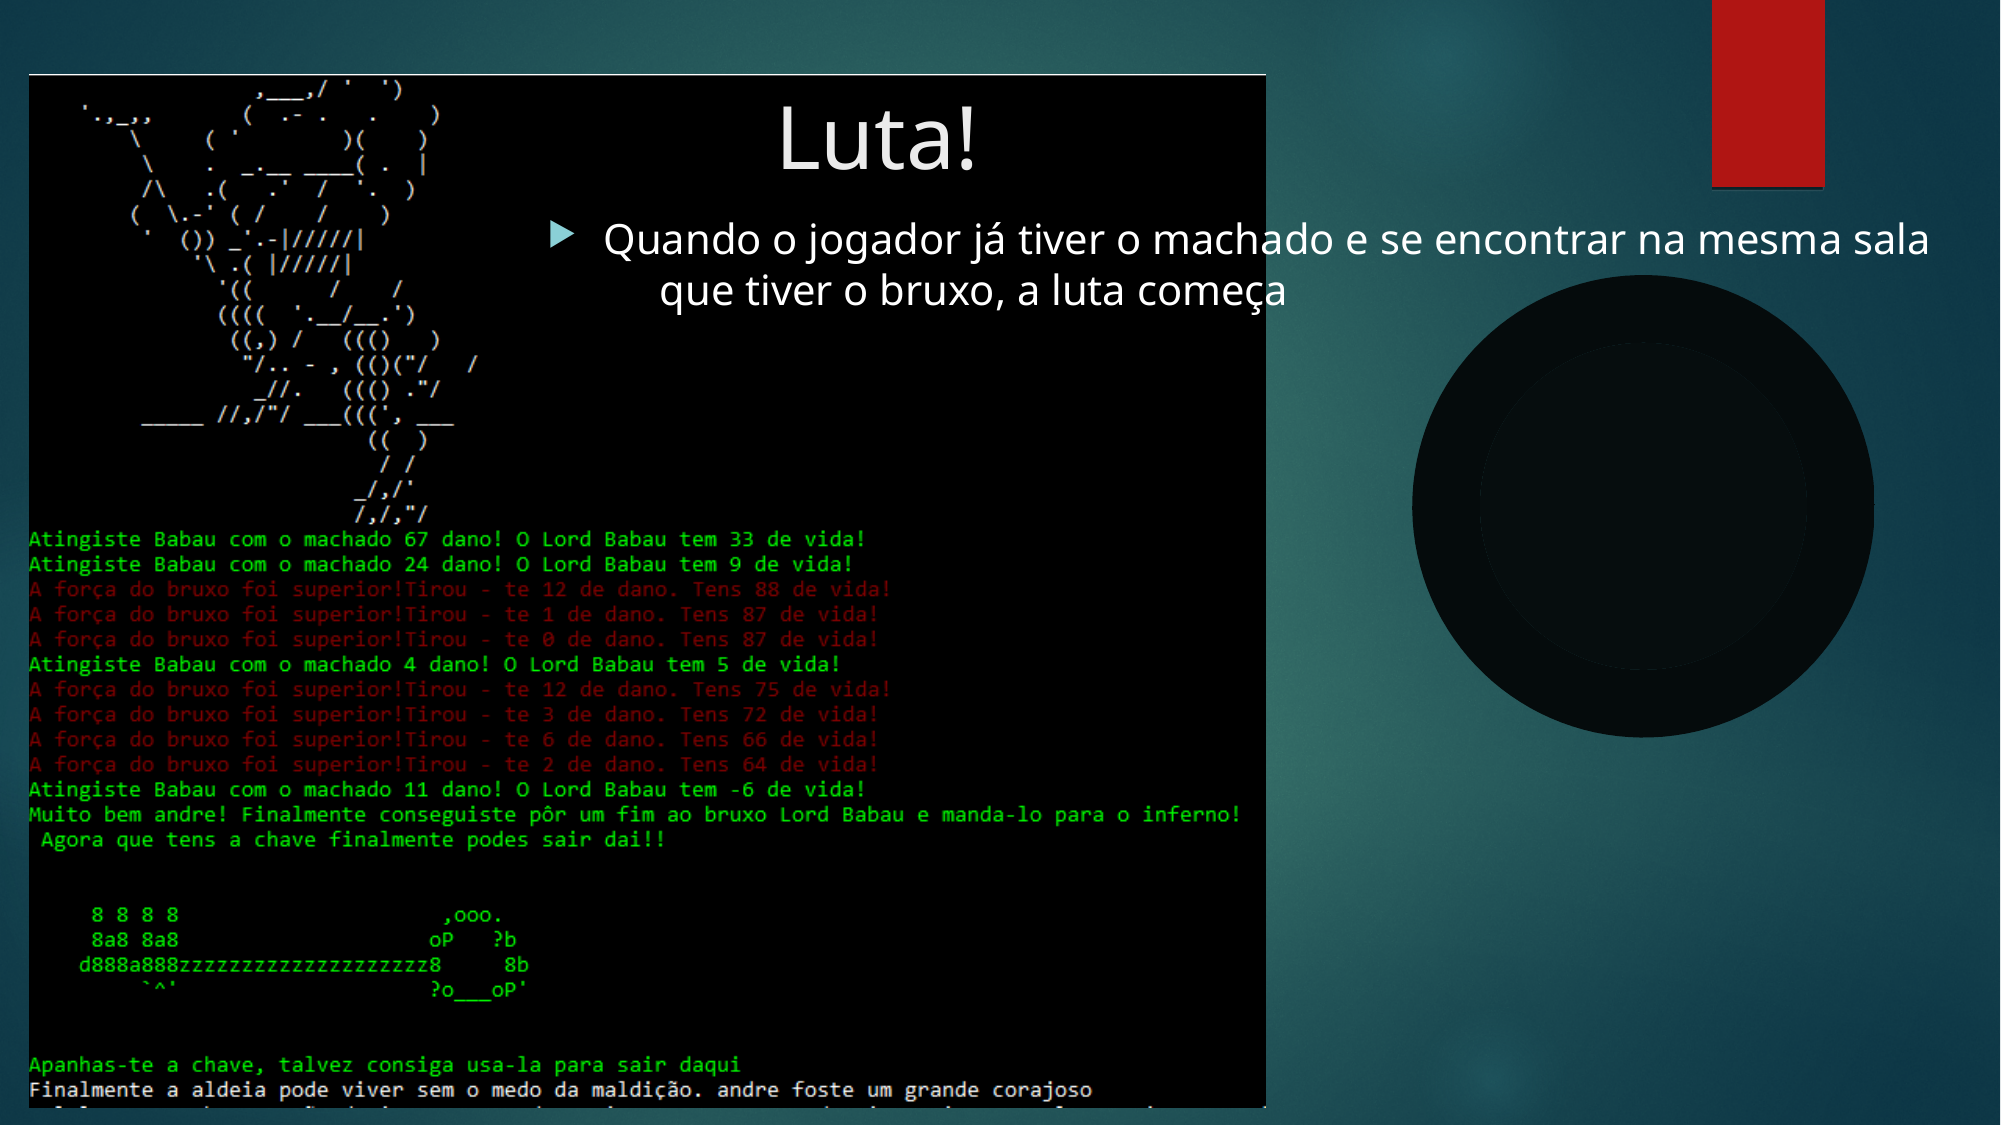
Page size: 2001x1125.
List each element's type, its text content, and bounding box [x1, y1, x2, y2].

title Luta! [106, 74, 1649, 206]
picture [29, 74, 1266, 1108]
list Quando o jogador já tiver o machado e se encontrar na mesma sala que tiver o bruxo, a luta começa [532, 205, 2000, 1025]
